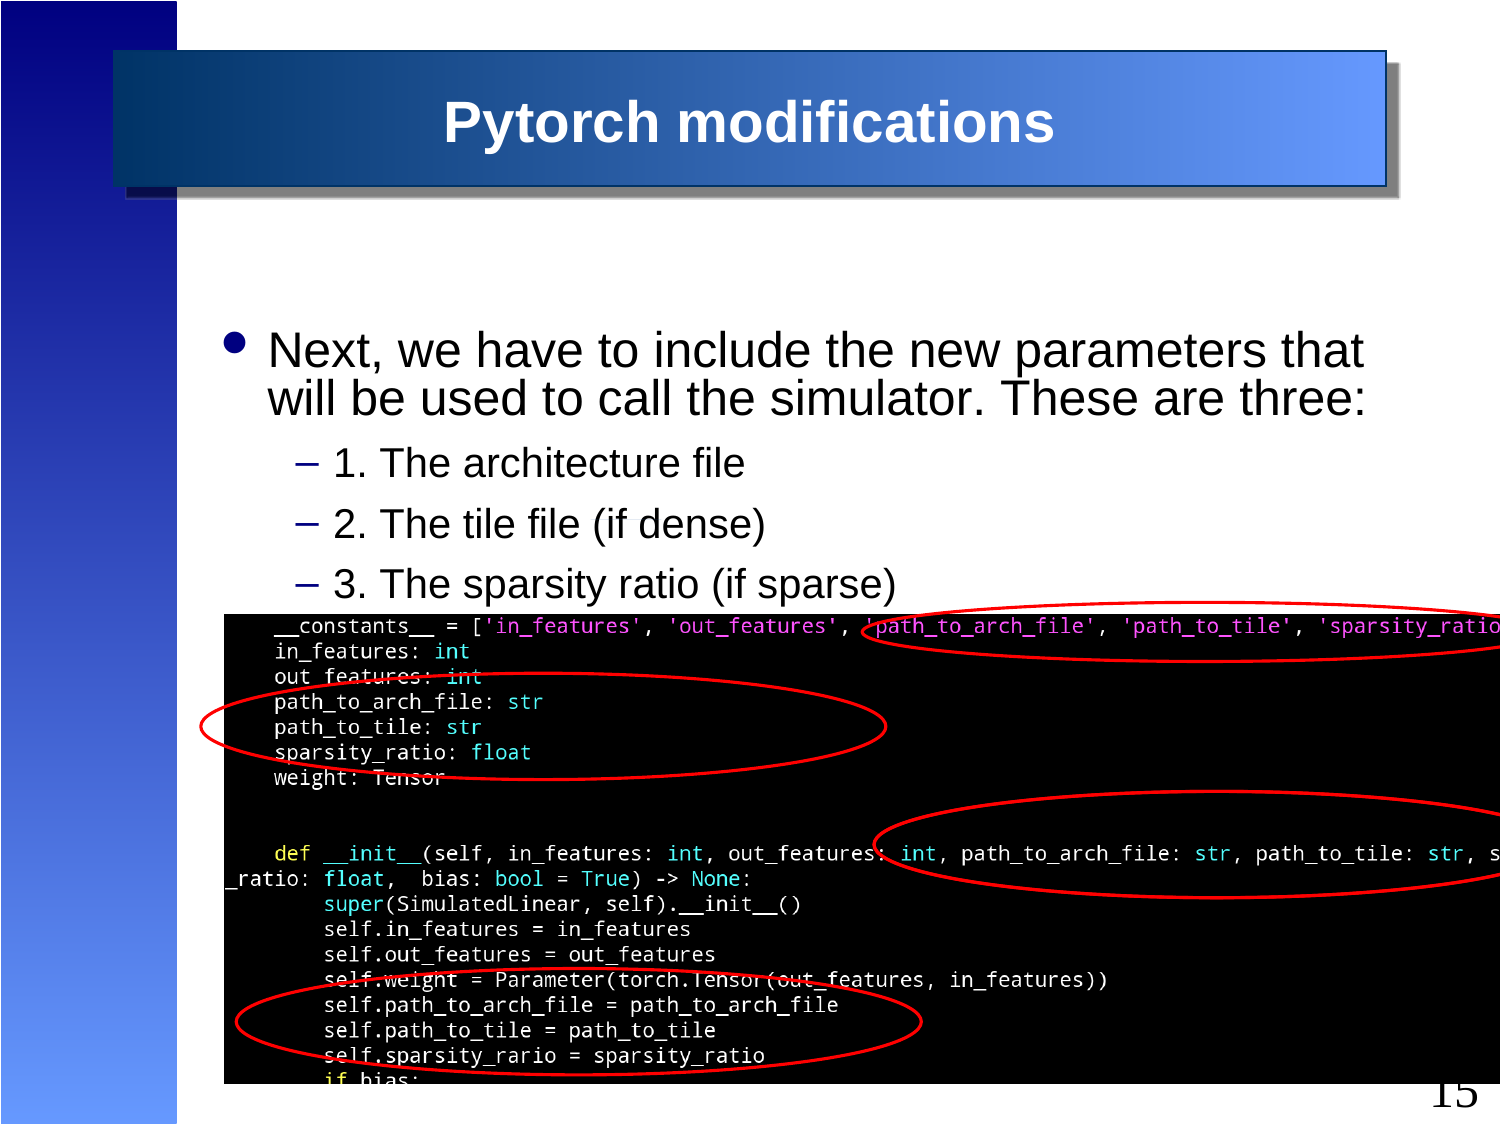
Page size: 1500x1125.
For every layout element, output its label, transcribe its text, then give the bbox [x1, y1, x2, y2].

picture [224, 614, 1500, 1084]
picture [876, 793, 1500, 896]
picture [865, 614, 1500, 659]
list Next, we have to include the new parameters that will be used to call the simulator. These are three: 1. The architecture file 2. The tile file (if dense) 3. The sparsity ratio (if sparse) [130, 165, 1406, 1125]
list Next, we have to include the new parameters that will be used to call the simulator. These are three: 1. The architecture file 2. The tile file (if dense) 3. The sparsity ratio (if sparse) [958, 604, 1406, 614]
title Pytorch modifications [113, 50, 1387, 187]
picture [224, 675, 884, 778]
